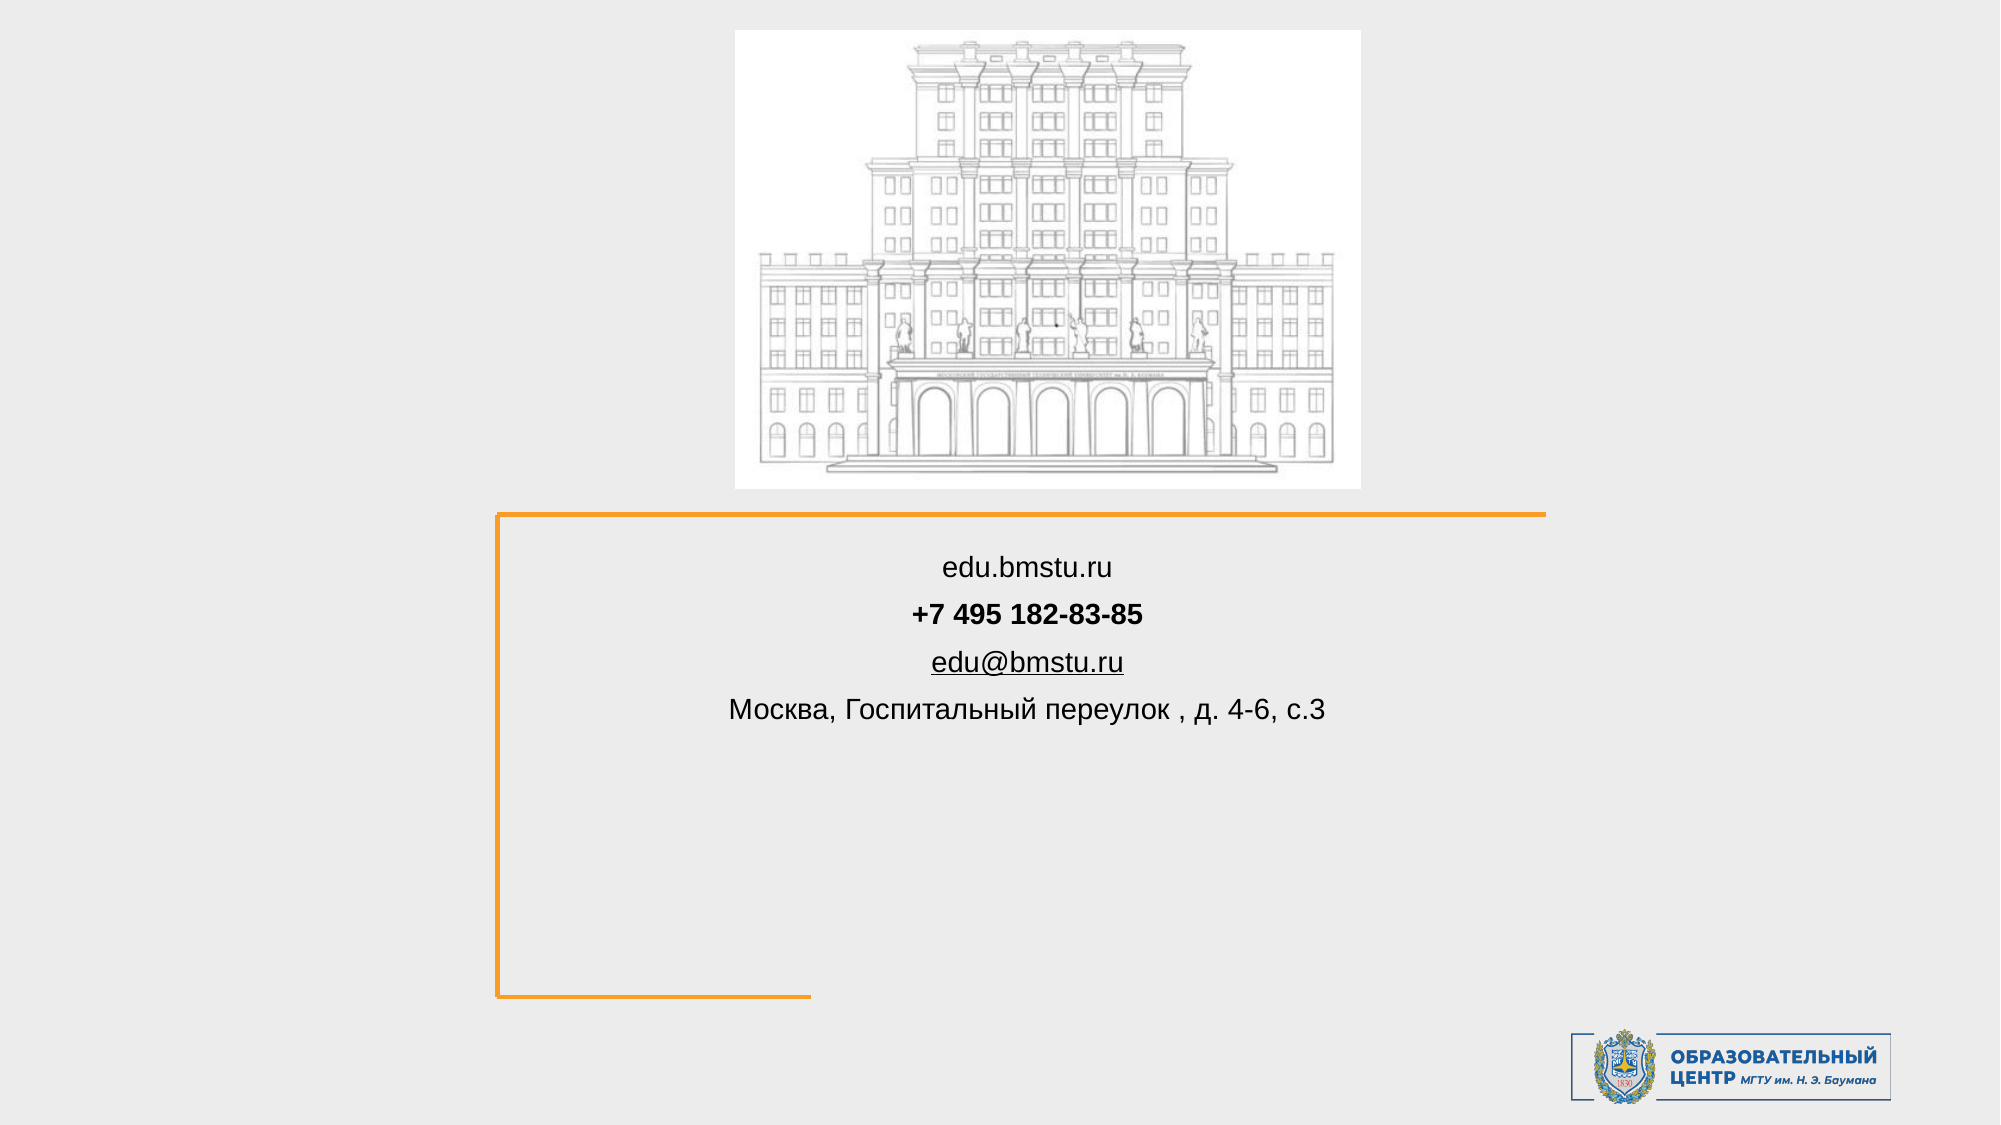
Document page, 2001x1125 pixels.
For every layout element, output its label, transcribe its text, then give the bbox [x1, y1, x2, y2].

list edu.bmstu.ru +7 495 182-83-85 edu@bmstu.ru Москва, Госпитальный переулок , д. 4-6, с.3 [511, 545, 1544, 971]
picture [1571, 1029, 1891, 1104]
picture [735, 30, 1361, 489]
